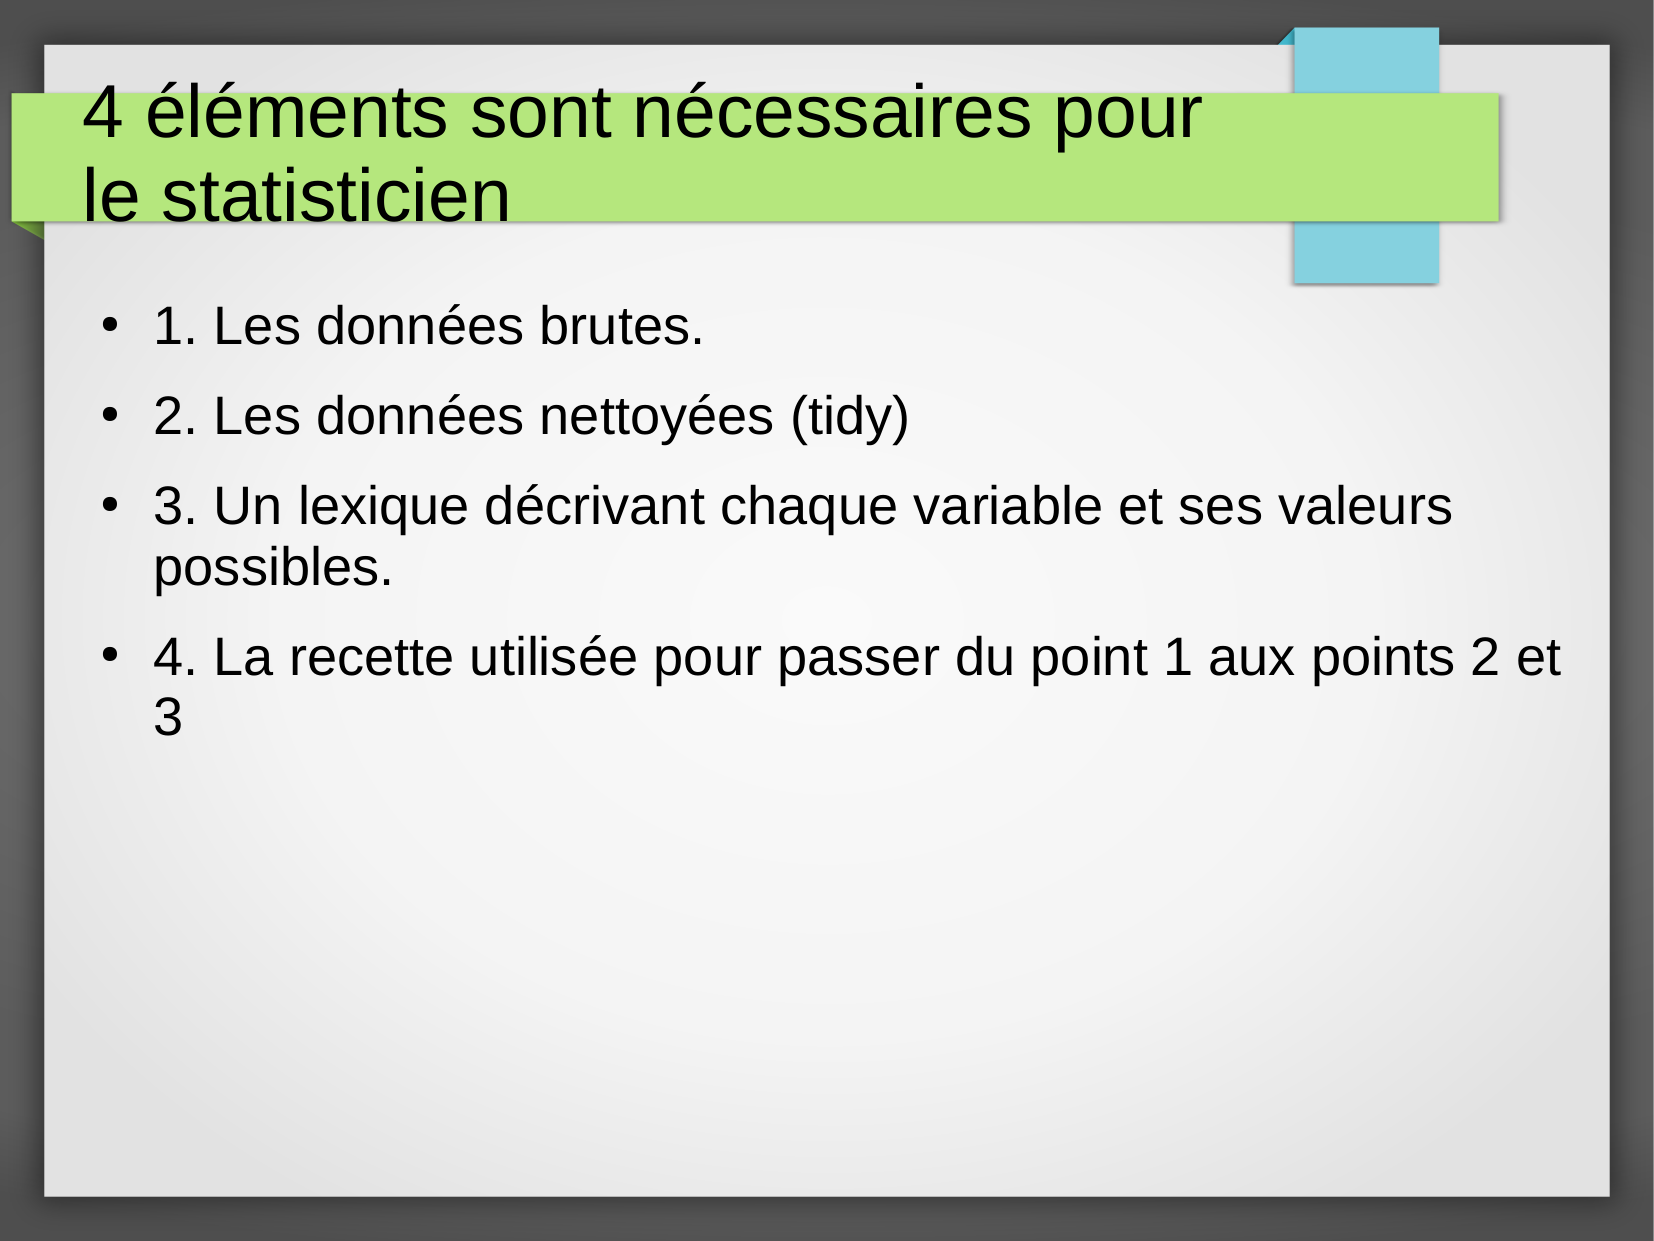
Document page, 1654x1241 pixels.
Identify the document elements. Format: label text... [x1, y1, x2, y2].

picture [0, 0, 1654, 1241]
list 1. Les données brutes. 2. Les données nettoyées (tidy) 3. Un lexique décrivant chaque variable et ses valeurs possibles. 4. La recette utilisée pour passer du point 1 aux points 2 et 3 [82, 295, 1571, 1015]
title 4 éléments sont nécessaires pour le statisticien [82, 69, 1264, 238]
